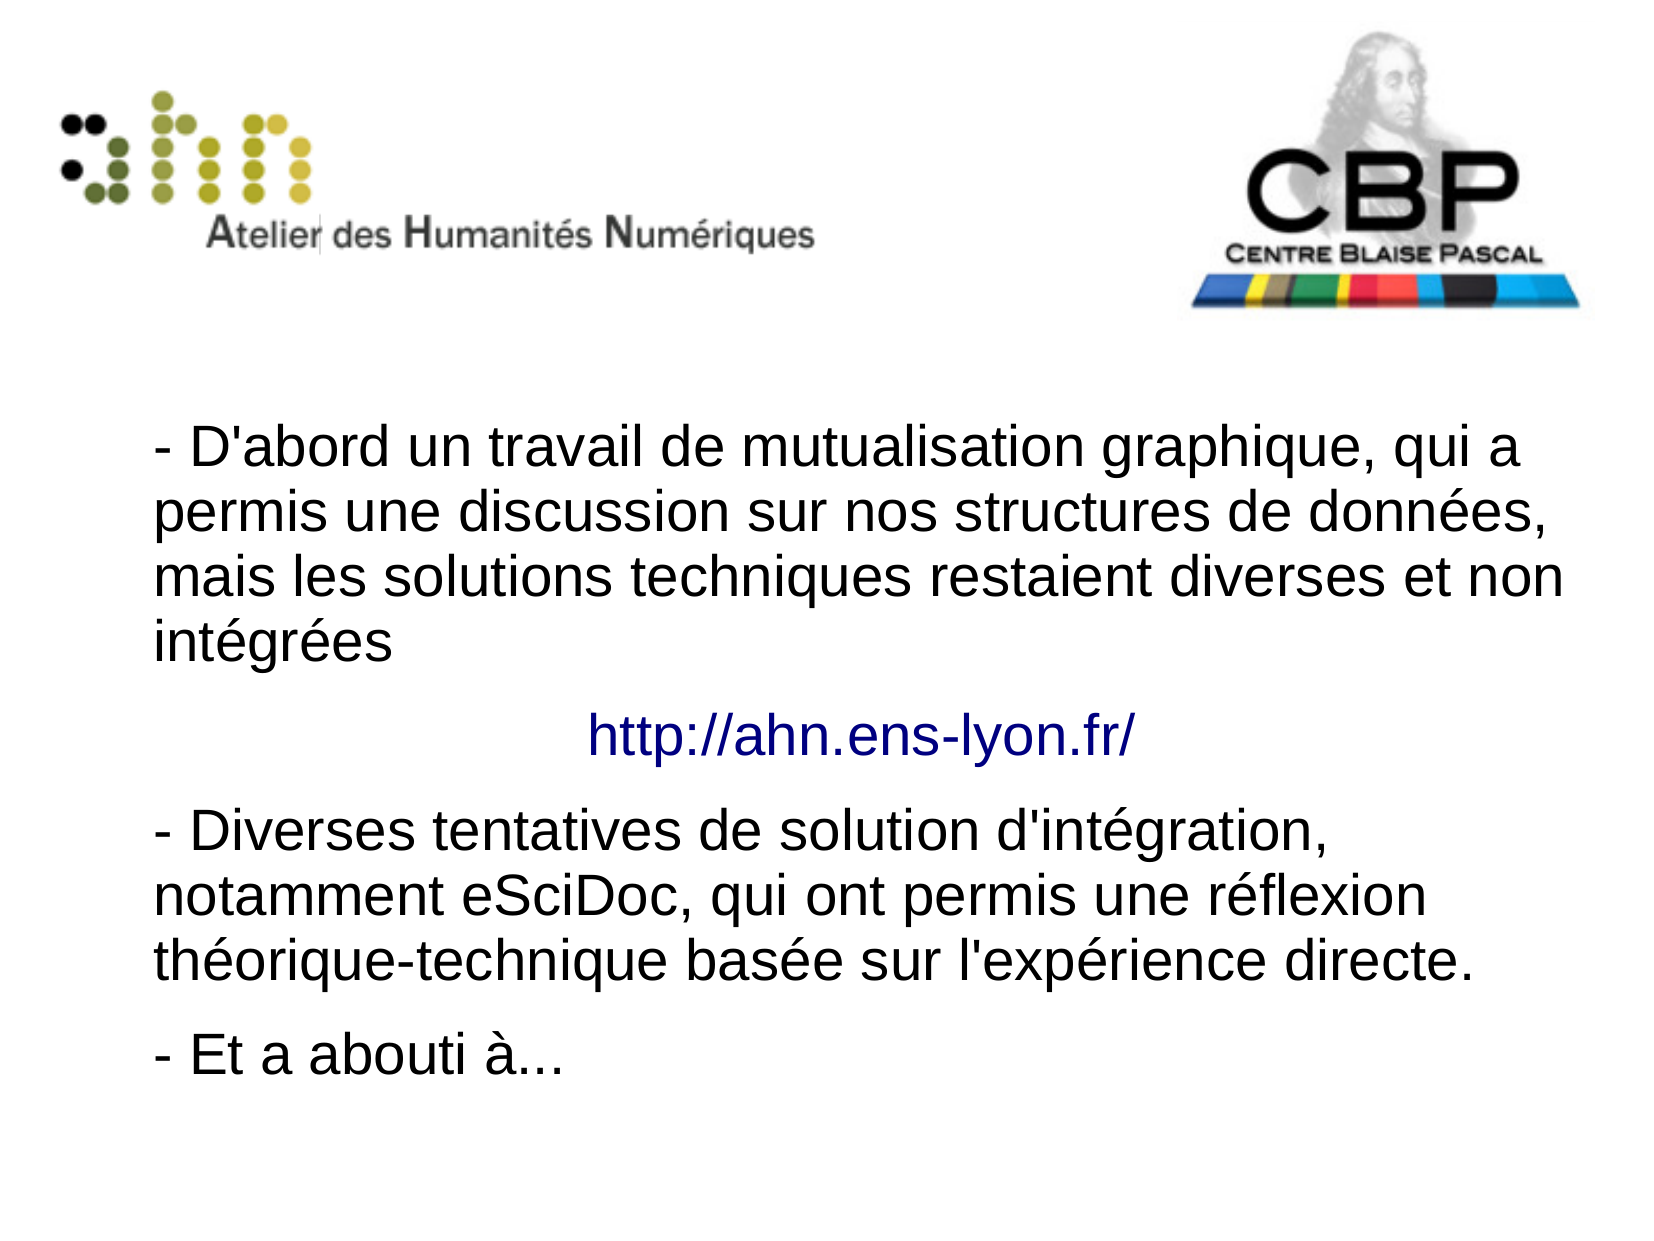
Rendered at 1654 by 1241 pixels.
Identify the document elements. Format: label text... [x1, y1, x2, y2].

list - D'abord un travail de mutualisation graphique, qui a permis une discussion sur nos structures de données, mais les solutions techniques restaient diverses et non intégrées http://ahn.ens-lyon.fr/ - Diverses tentatives de solution d'intégration, notamment eSciDoc, qui ont permis une réflexion théorique-technique basée sur l'expérience directe. - Et a abouti à... [82, 413, 1571, 1184]
picture [53, 11, 934, 260]
picture [1177, 20, 1595, 325]
